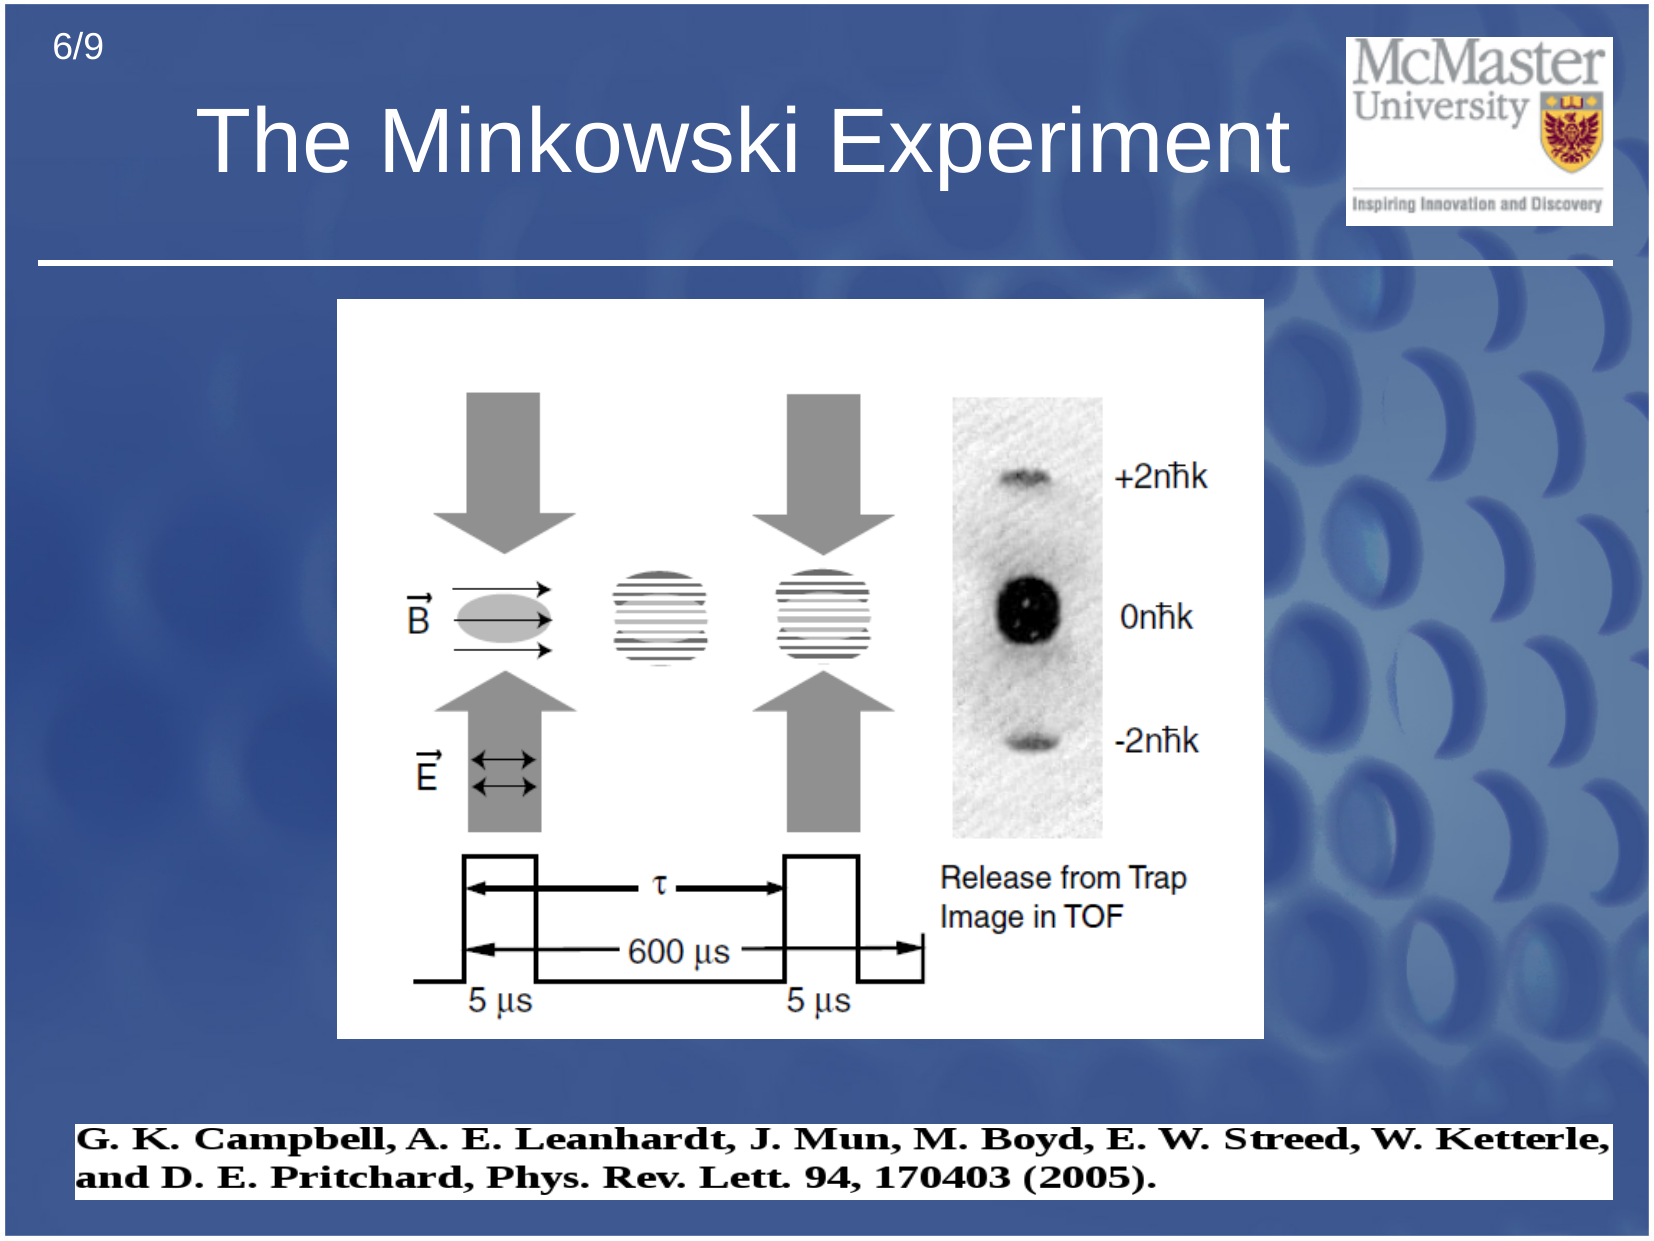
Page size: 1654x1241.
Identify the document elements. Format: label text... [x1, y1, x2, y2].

text_box 6/9 [37, 18, 147, 76]
title The Minkowski Experiment [0, 37, 1489, 245]
picture [0, 0, 1654, 1241]
